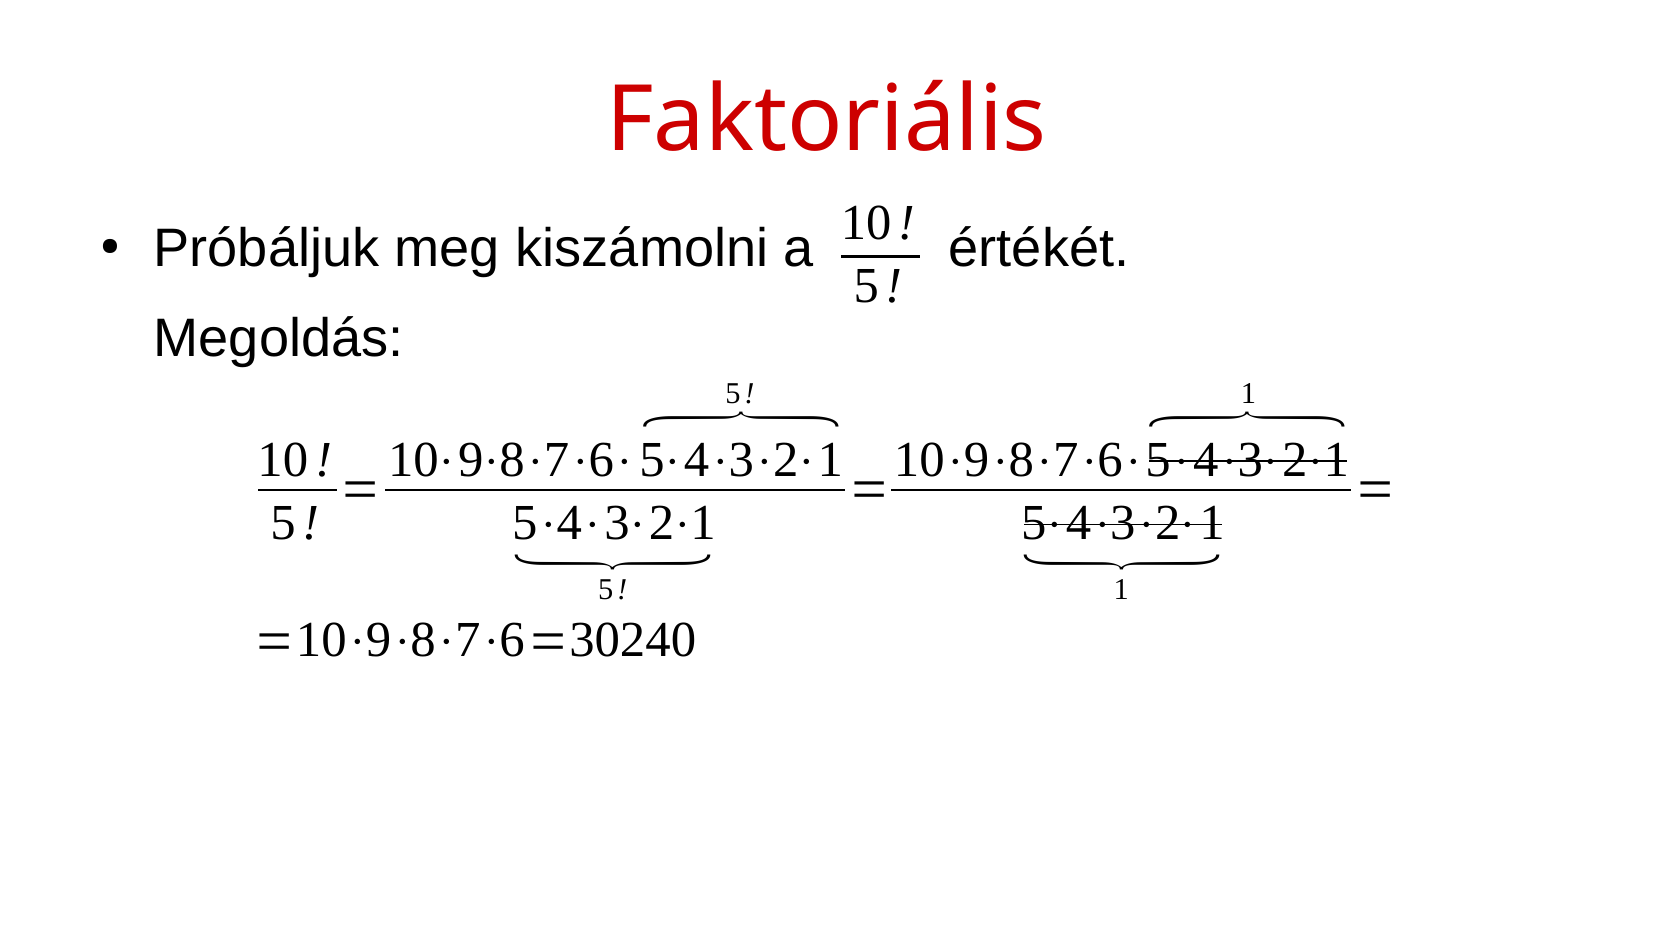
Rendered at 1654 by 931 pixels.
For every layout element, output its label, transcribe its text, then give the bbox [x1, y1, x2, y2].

title Faktoriális [82, 37, 1571, 193]
list Próbáljuk meg kiszámolni a értékét. Megoldás: [82, 217, 1571, 758]
chart [825, 195, 934, 316]
chart [241, 375, 1411, 667]
